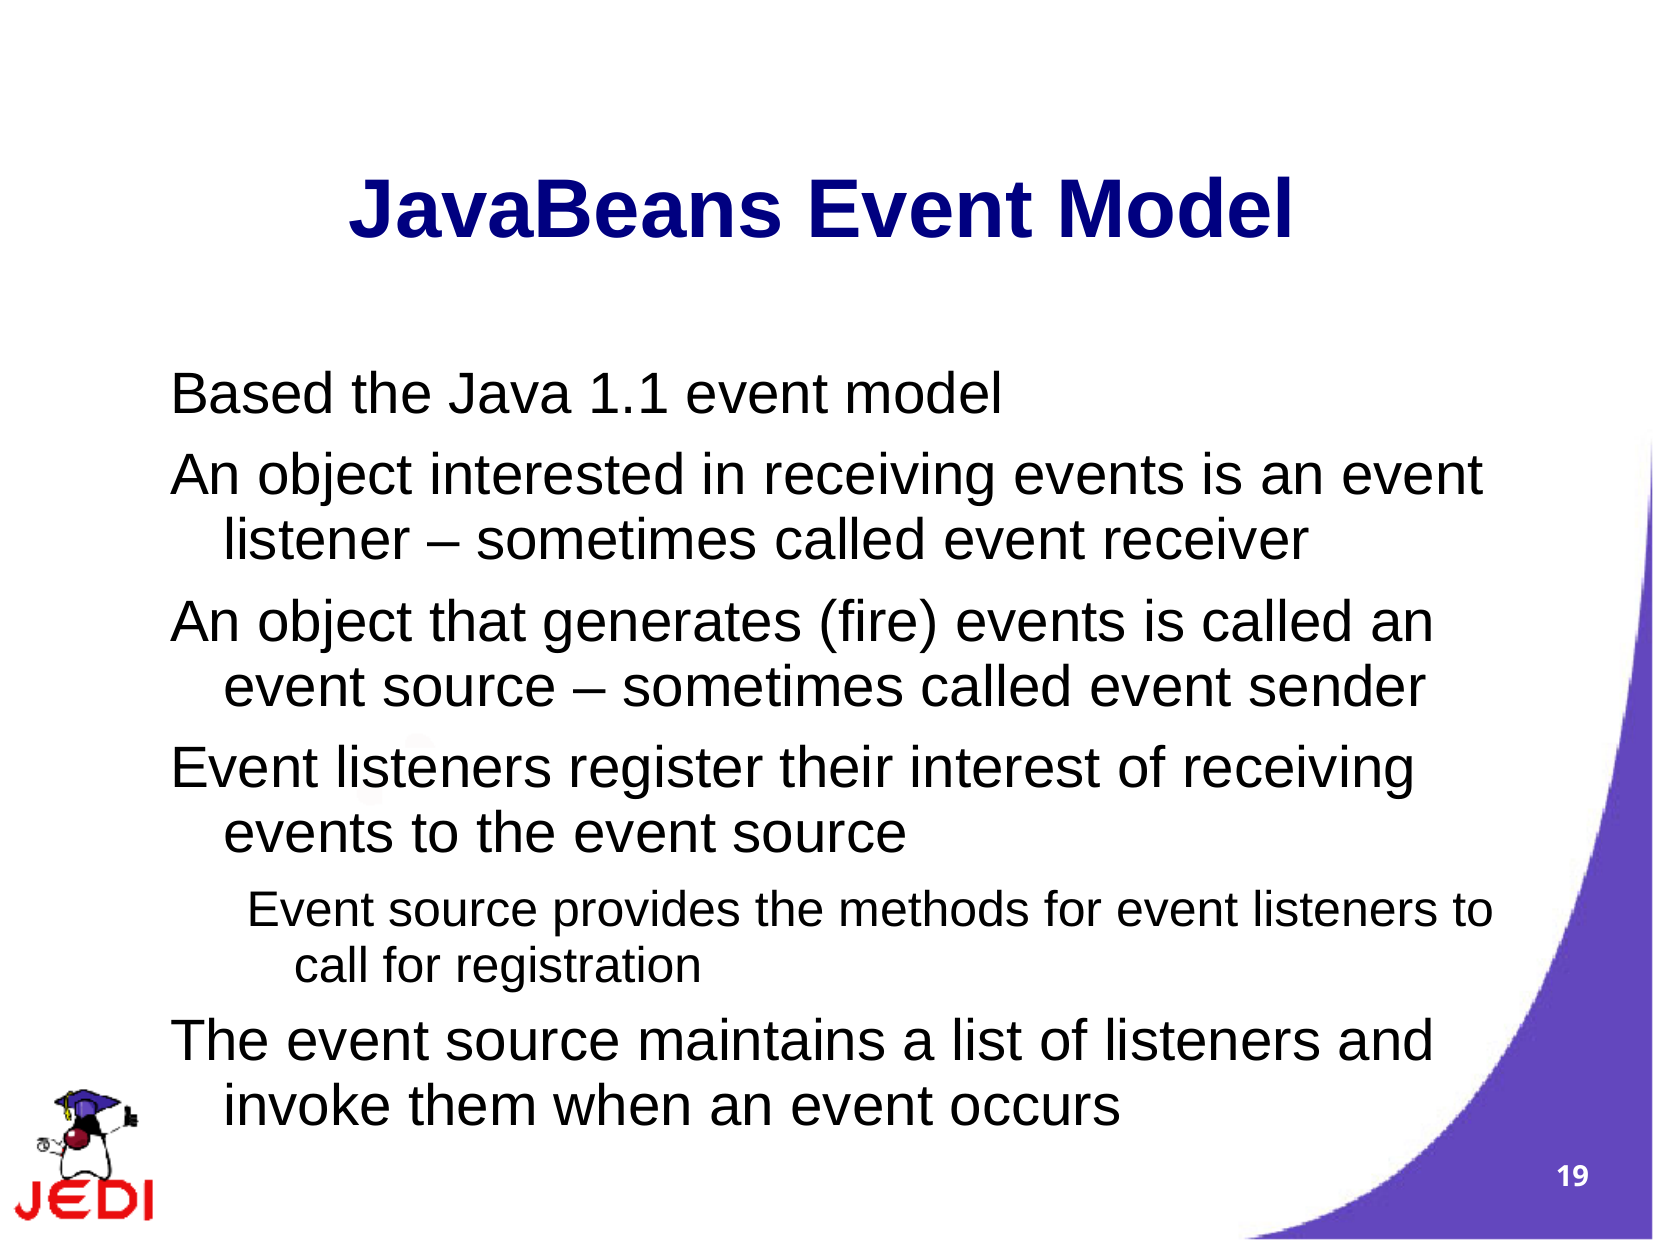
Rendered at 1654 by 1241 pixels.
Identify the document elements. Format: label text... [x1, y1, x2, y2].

picture [0, 0, 1654, 1241]
title JavaBeans Event Model [116, 105, 1529, 313]
list Based the Java 1.1 event model An object interested in receiving events is an event listener – sometimes called event receiver An object that generates (fire) events is called an event source – sometimes called event sender Event listeners register their interest of receiving events to the event source Event source provides the methods for event listeners to call for registration The event source maintains a list of listeners and invoke them when an event occurs [152, 360, 1568, 1142]
